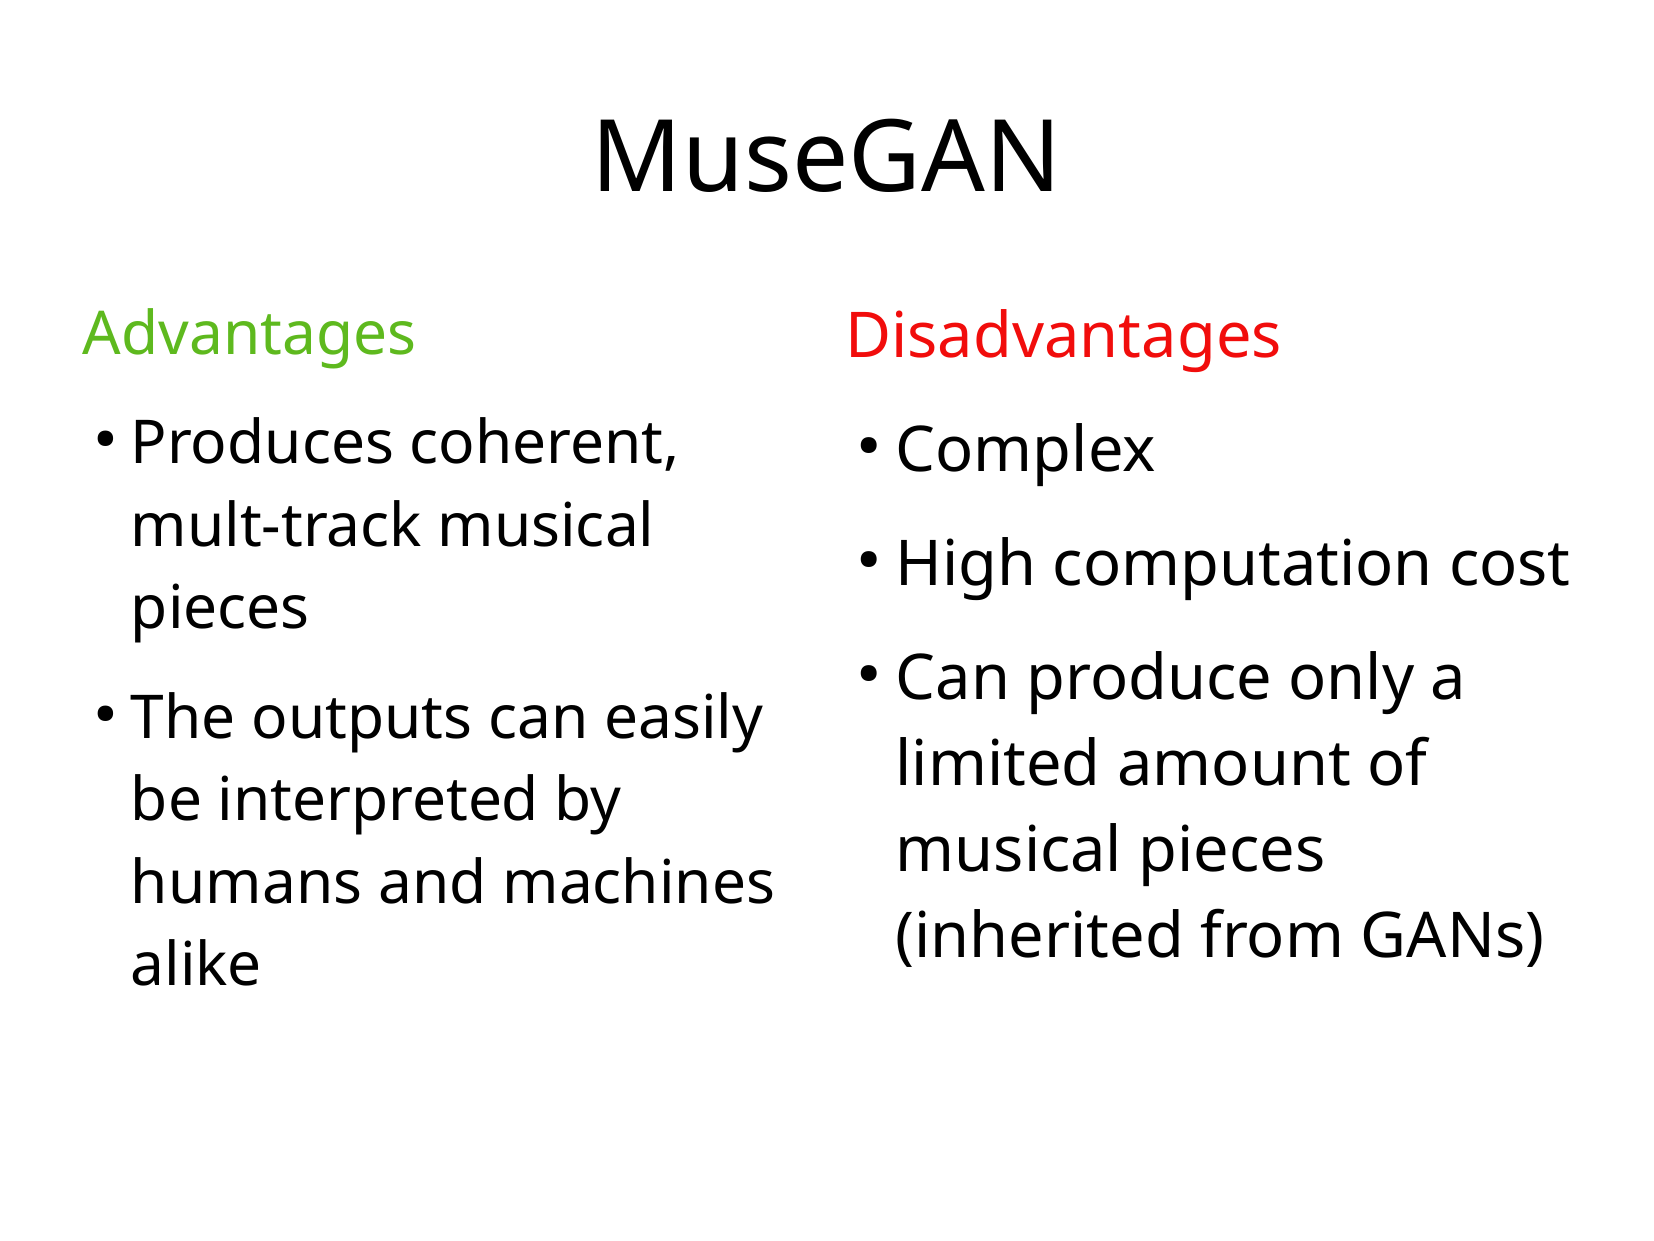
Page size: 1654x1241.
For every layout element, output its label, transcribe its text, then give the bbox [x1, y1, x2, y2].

list Advantages Produces coherent, mult-track musical pieces The outputs can easily be interpreted by humans and machines alike [82, 290, 809, 1010]
title MuseGAN [82, 49, 1571, 257]
list Disadvantages Complex High computation cost Can produce only a limited amount of musical pieces (inherited from GANs) [845, 290, 1572, 1010]
